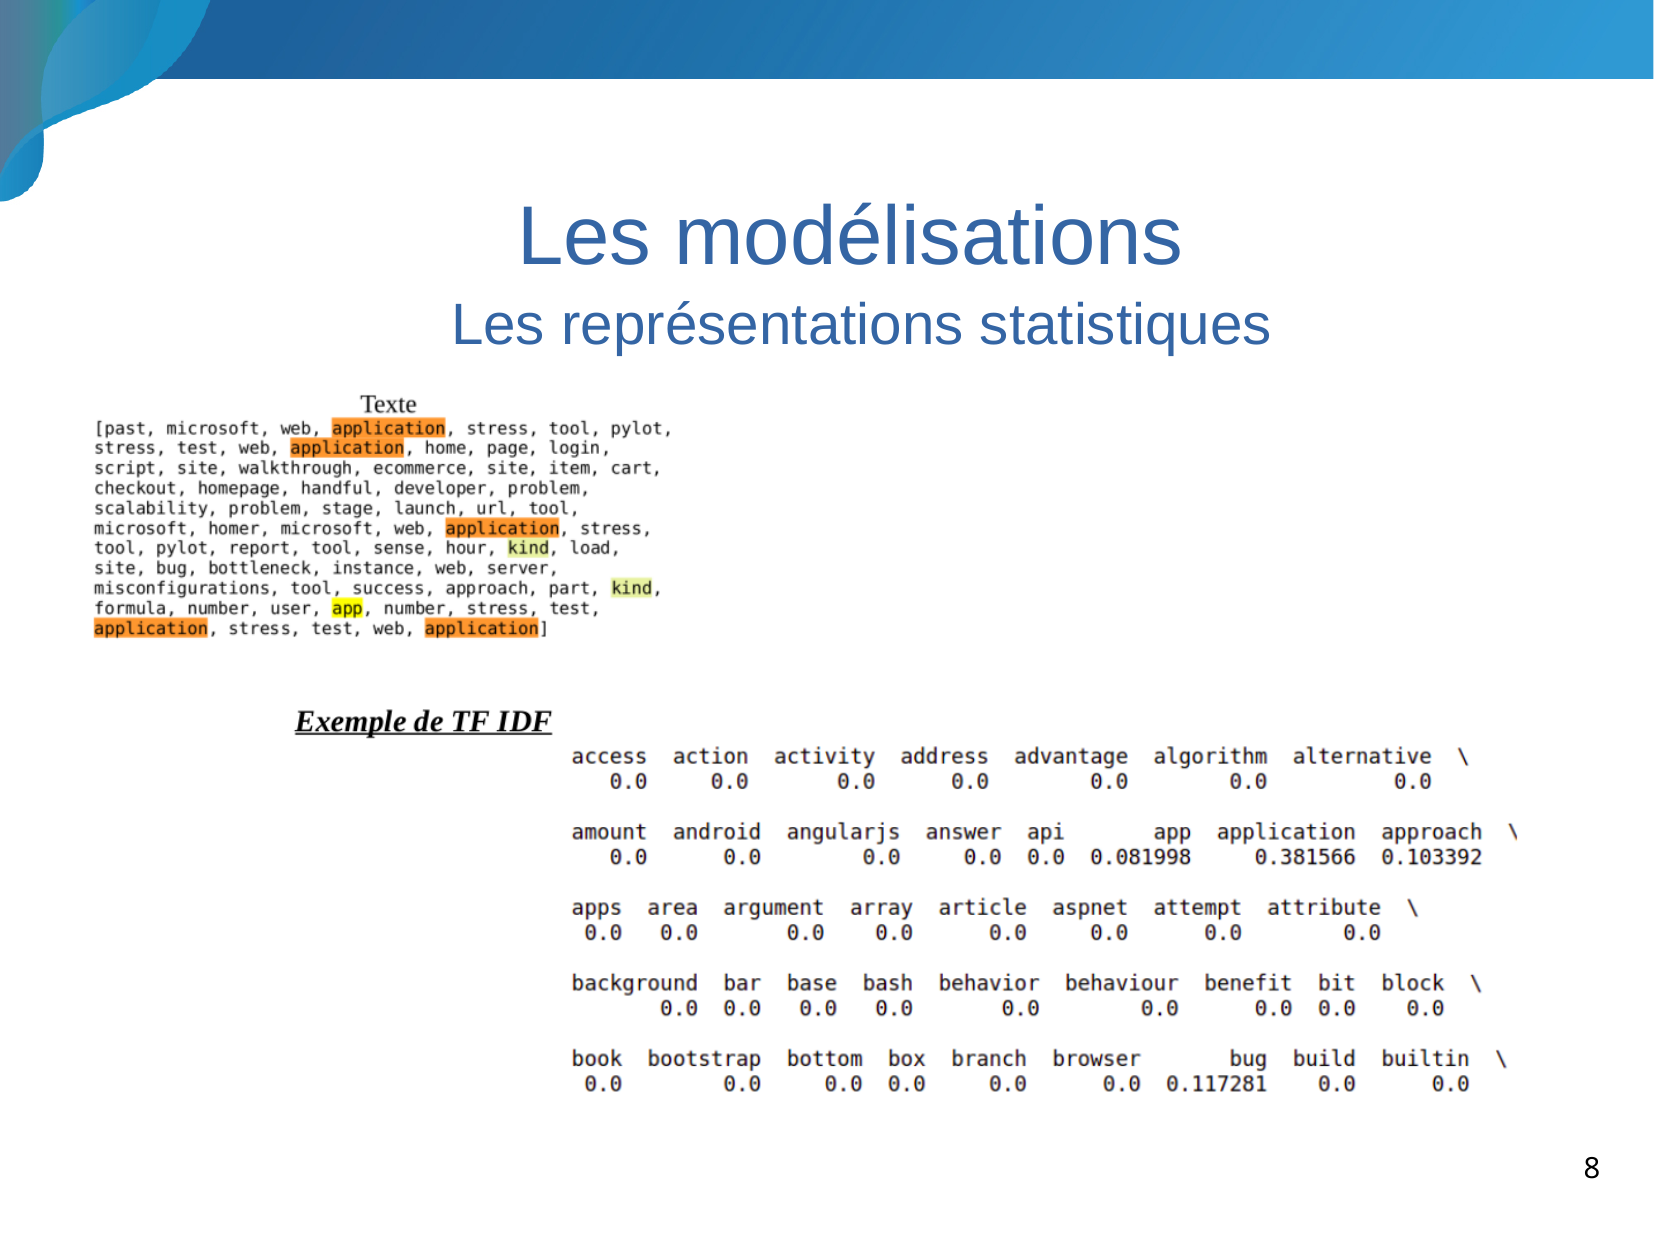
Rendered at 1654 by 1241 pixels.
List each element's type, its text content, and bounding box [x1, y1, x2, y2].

title Les modélisations [82, 139, 1571, 227]
picture [0, 0, 1654, 1241]
title Les représentations statistiques [82, 227, 1571, 421]
